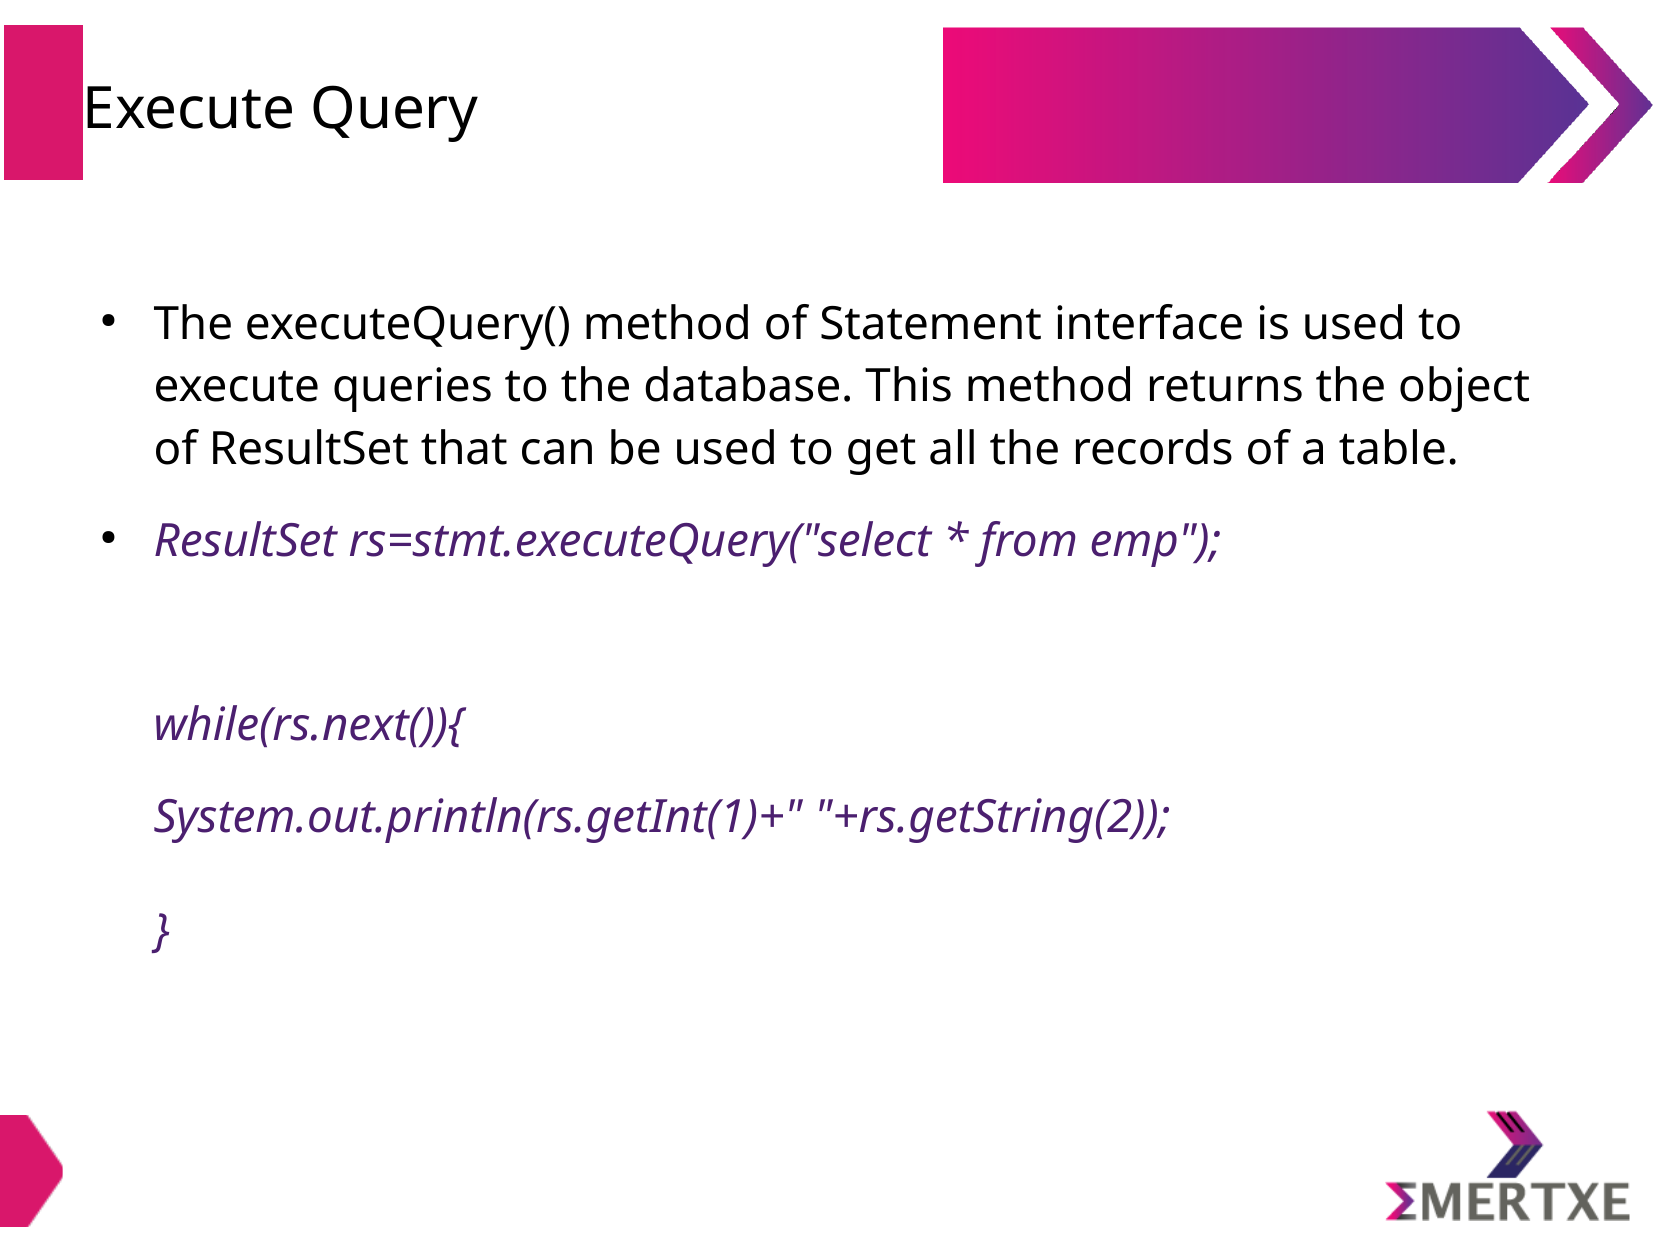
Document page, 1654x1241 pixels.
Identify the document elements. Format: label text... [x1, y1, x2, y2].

list The executeQuery() method of Statement interface is used to execute queries to the database. This method returns the object of ResultSet that can be used to get all the records of a table. ResultSet rs=stmt.executeQuery("select * from emp"); while(rs.next()){ System.out.println(rs.getInt(1)+" "+rs.getString(2)); } [82, 290, 1571, 1010]
picture [1385, 1107, 1631, 1221]
title Execute Query [82, 2, 1571, 210]
picture [1571, 27, 1653, 183]
